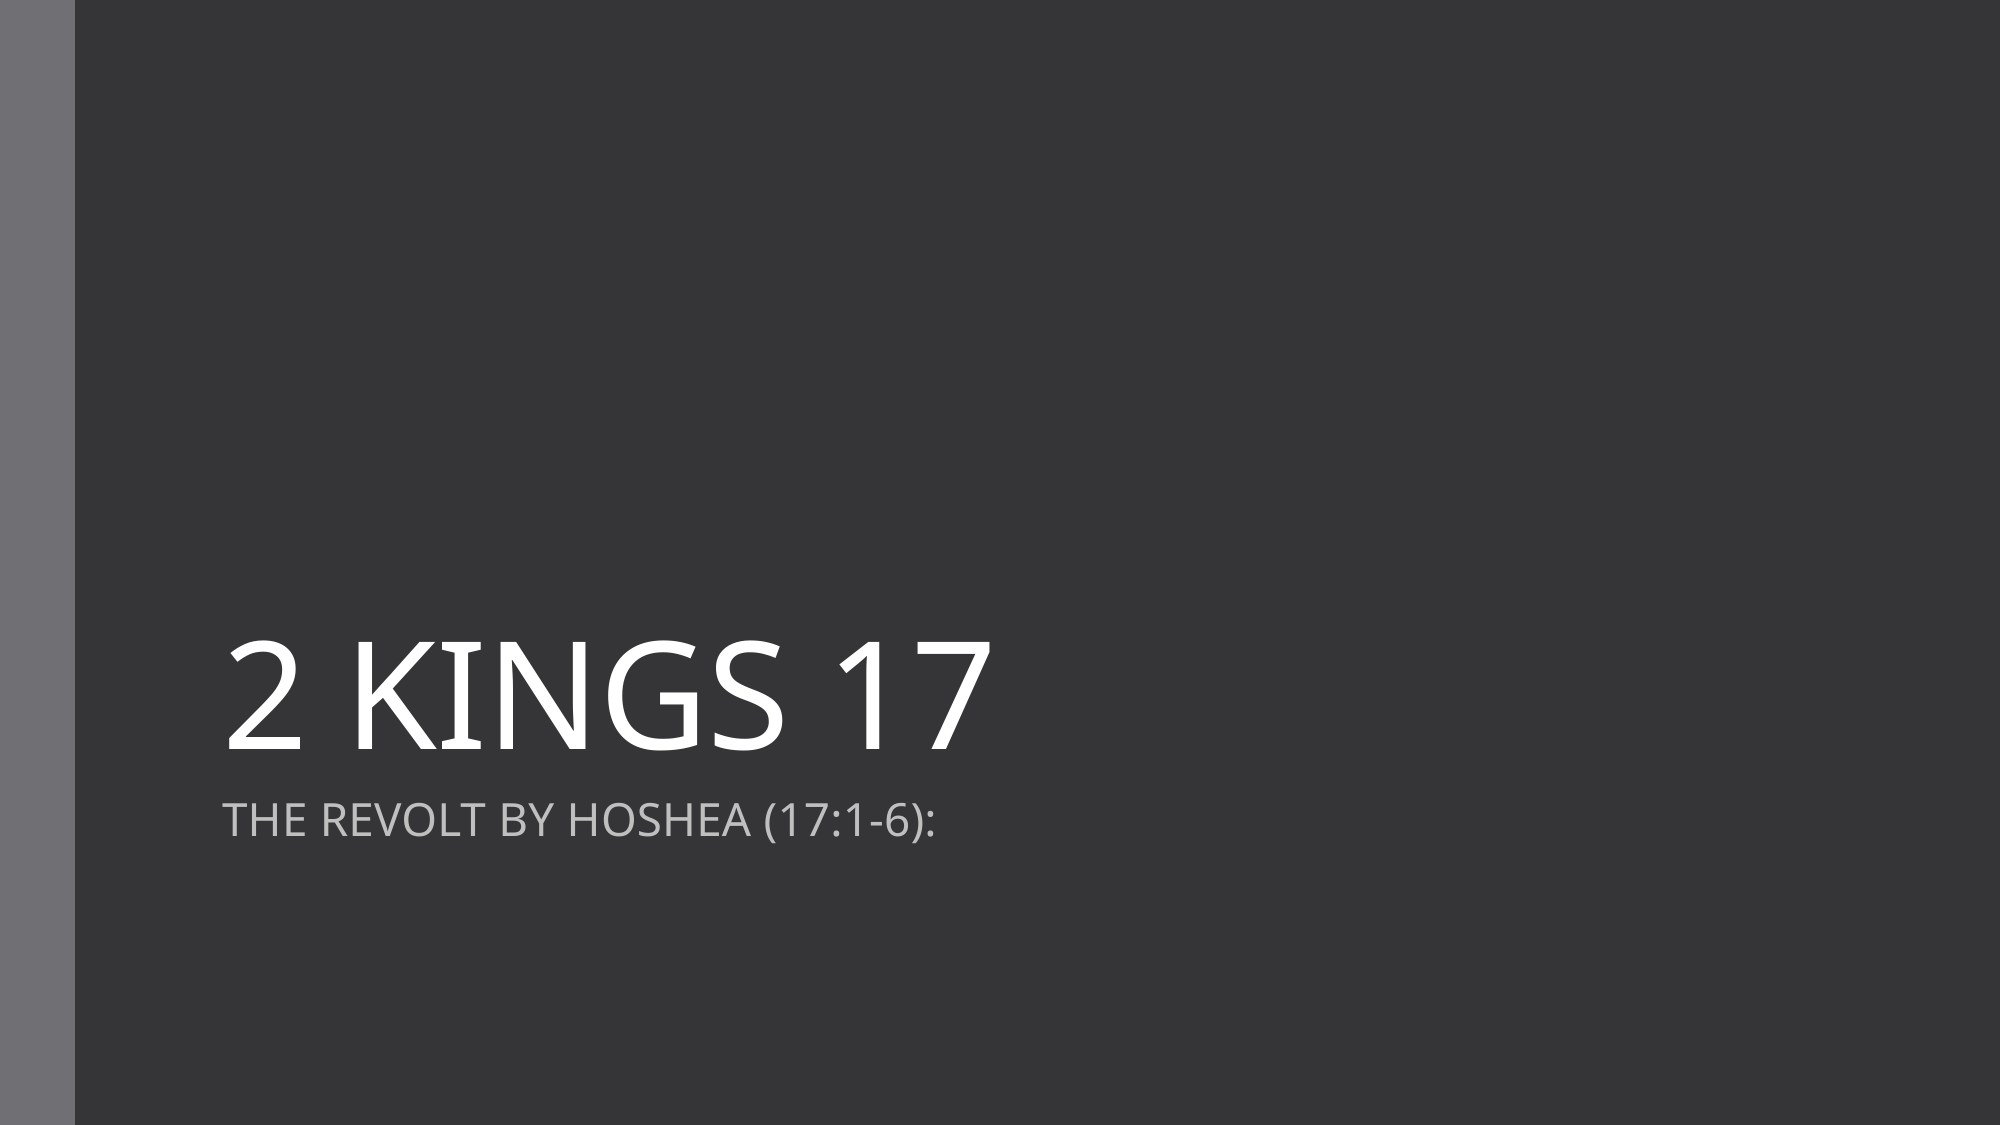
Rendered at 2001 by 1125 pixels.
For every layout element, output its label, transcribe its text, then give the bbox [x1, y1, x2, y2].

subtitle THE REVOLT BY HOSHEA (17:1-6): [206, 787, 1752, 1066]
title 2 KINGS 17 [206, 124, 1752, 787]
